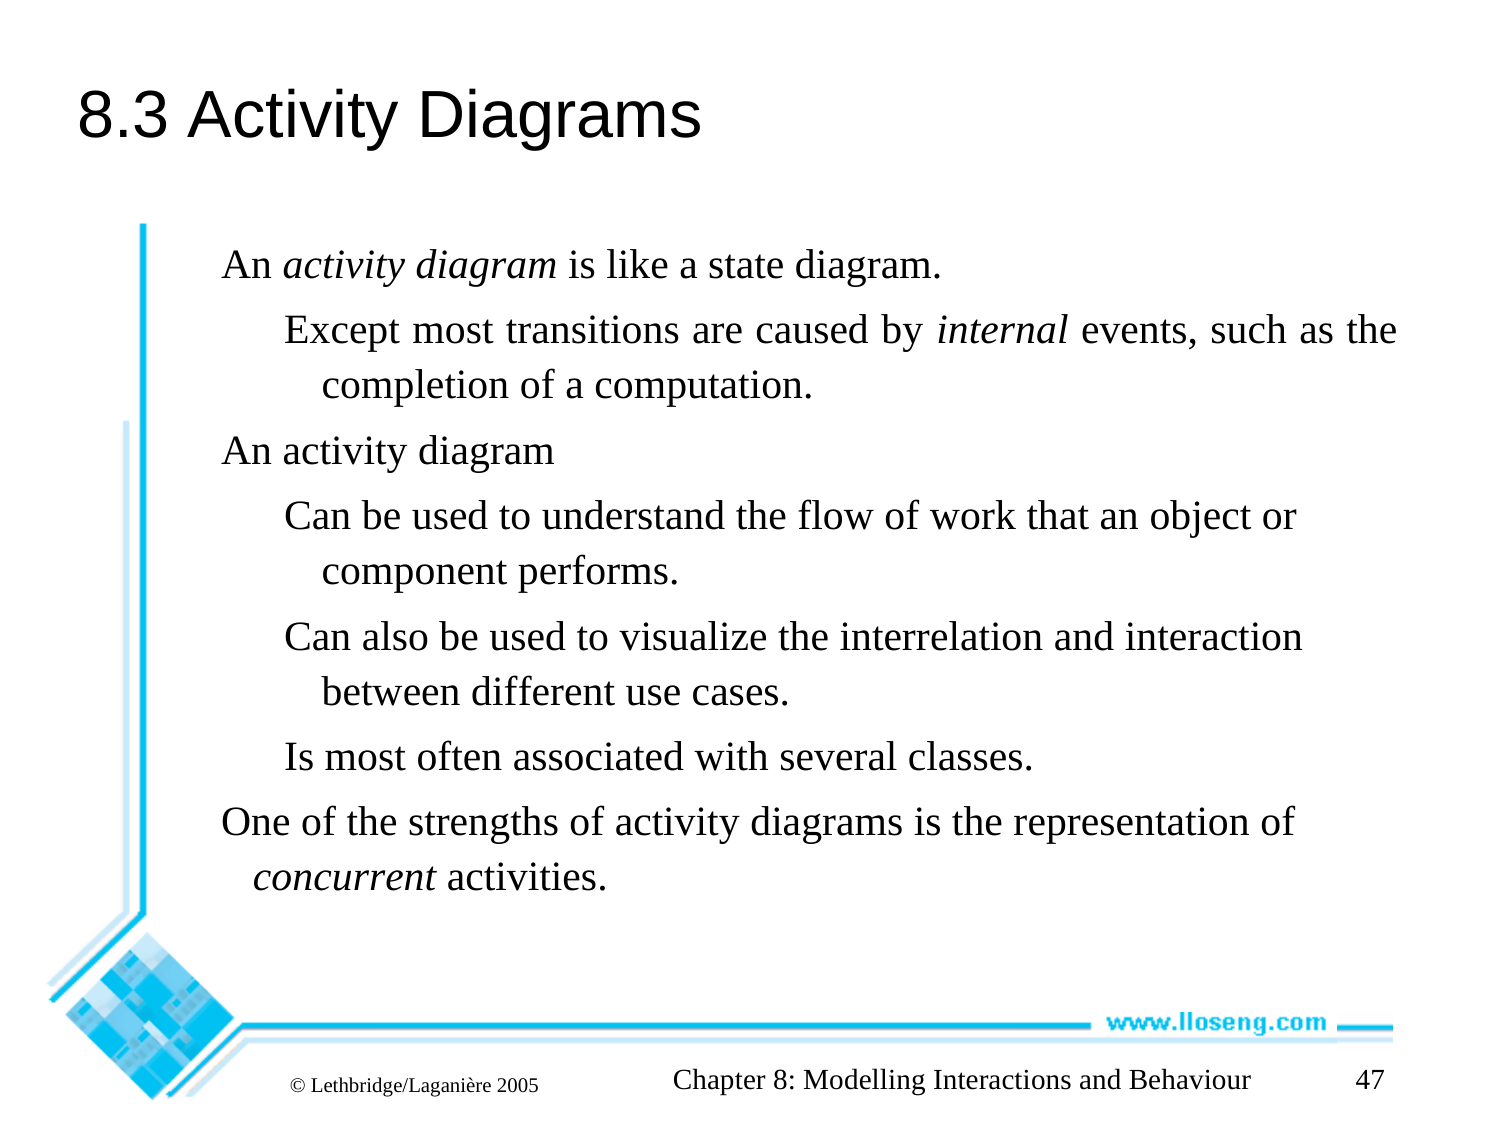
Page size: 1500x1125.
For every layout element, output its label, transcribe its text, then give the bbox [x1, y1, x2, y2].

text_box Chapter 8: Modelling Interactions and Behaviour [624, 1050, 1300, 1125]
text_box © Lethbridge/Laganière 2005 [275, 1062, 601, 1125]
list An activity diagram is like a state diagram. Except most transitions are caused by internal events, such as the completion of a computation. An activity diagram Can be used to understand the flow of work that an object or component performs. Can also be used to visualize the interrelation and interaction between different use cases. Is most often associated with several classes. One of the strengths of activity diagrams is the representation of concurrent activities. [174, 224, 1413, 1013]
picture [35, 212, 1393, 1102]
text_box <number> [1325, 1050, 1401, 1125]
title 8.3 Activity Diagrams [62, 37, 1413, 188]
